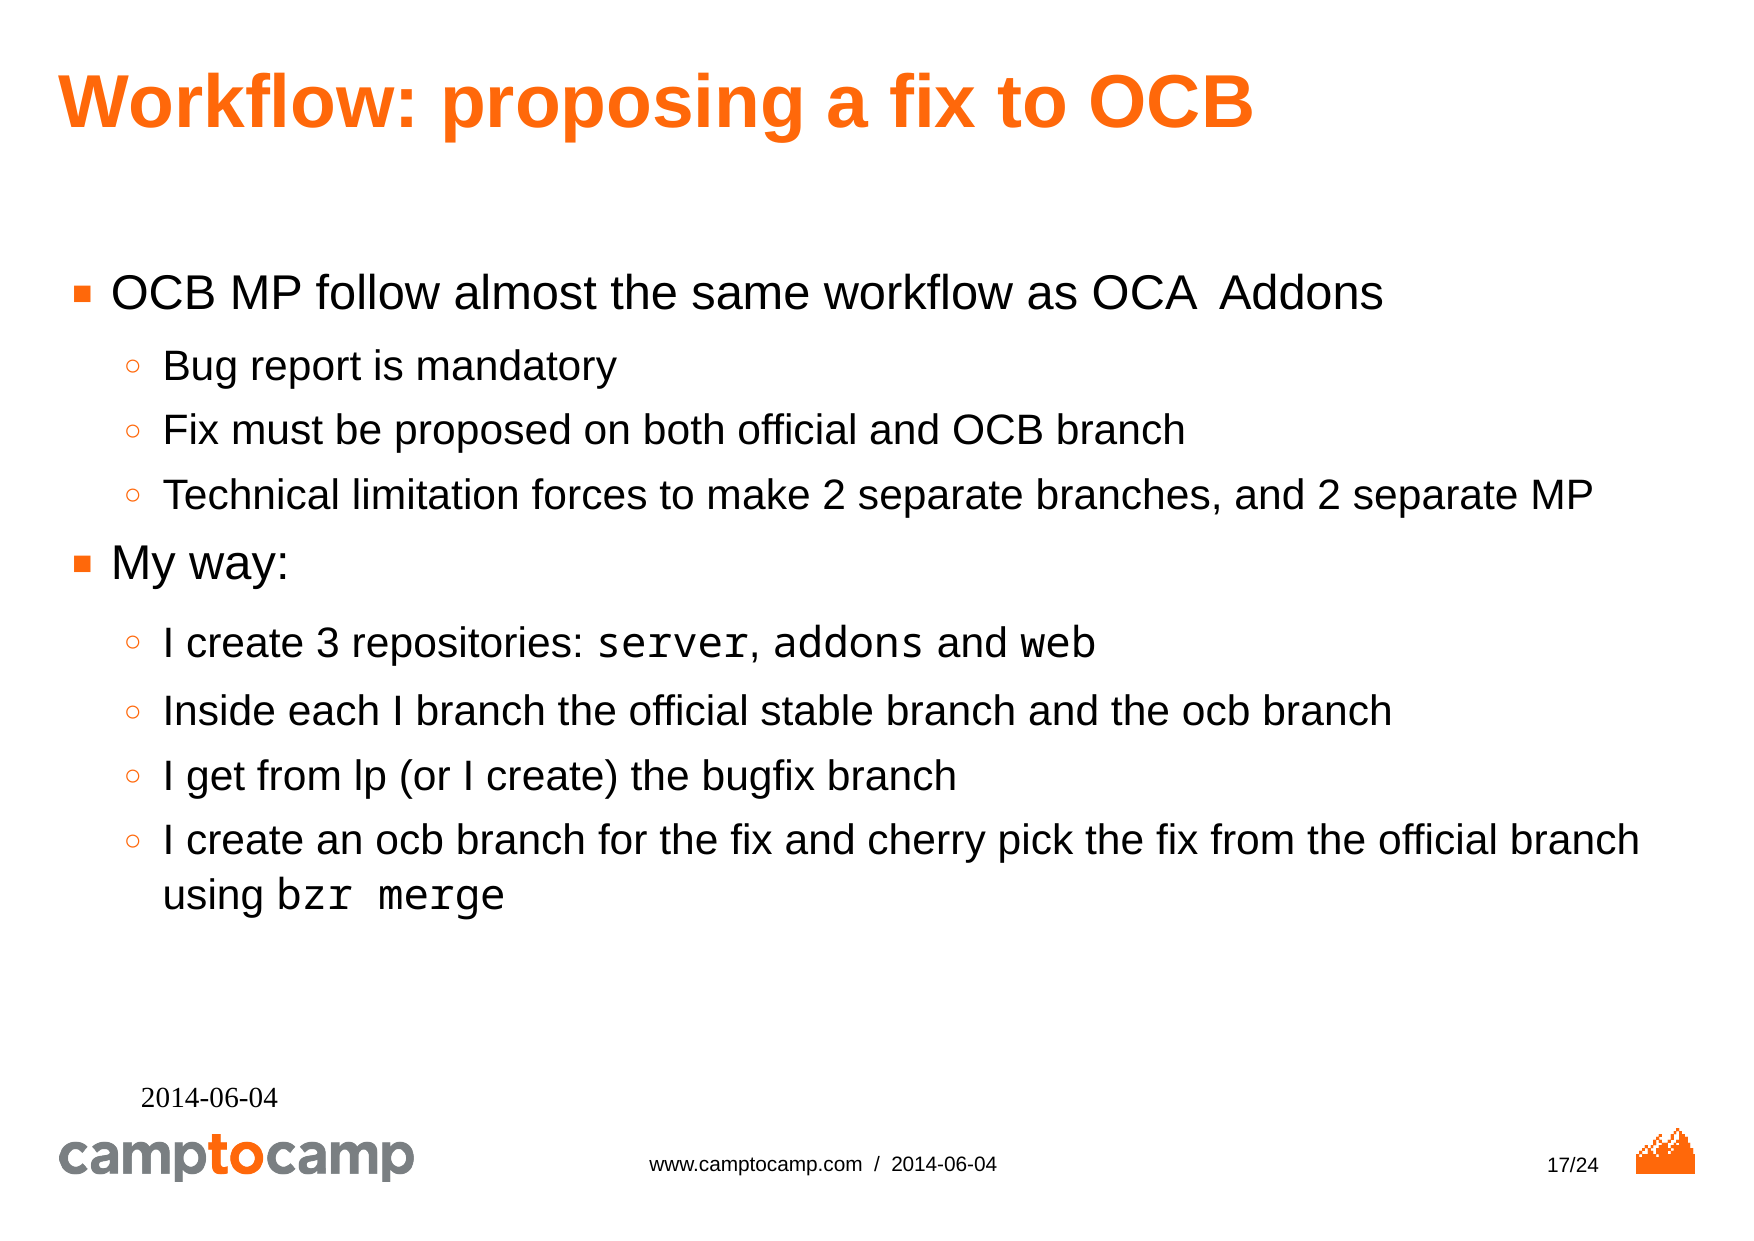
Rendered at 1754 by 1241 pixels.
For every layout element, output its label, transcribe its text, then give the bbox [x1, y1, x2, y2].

picture [59, 1134, 414, 1182]
list OCB MP follow almost the same workflow as OCA Addons Bug report is mandatory Fix must be proposed on both official and OCB branch Technical limitation forces to make 2 separate branches, and 2 separate MP My way: I create 3 repositories: server, addons and web Inside each I branch the official stable branch and the ocb branch I get from lp (or I create) the bugfix branch I create an ocb branch for the fix and cherry pick the fix from the official branch using bzr merge [59, 265, 1696, 1075]
title Workflow: proposing a fix to OCB [59, 59, 1695, 247]
picture [1636, 1128, 1695, 1174]
